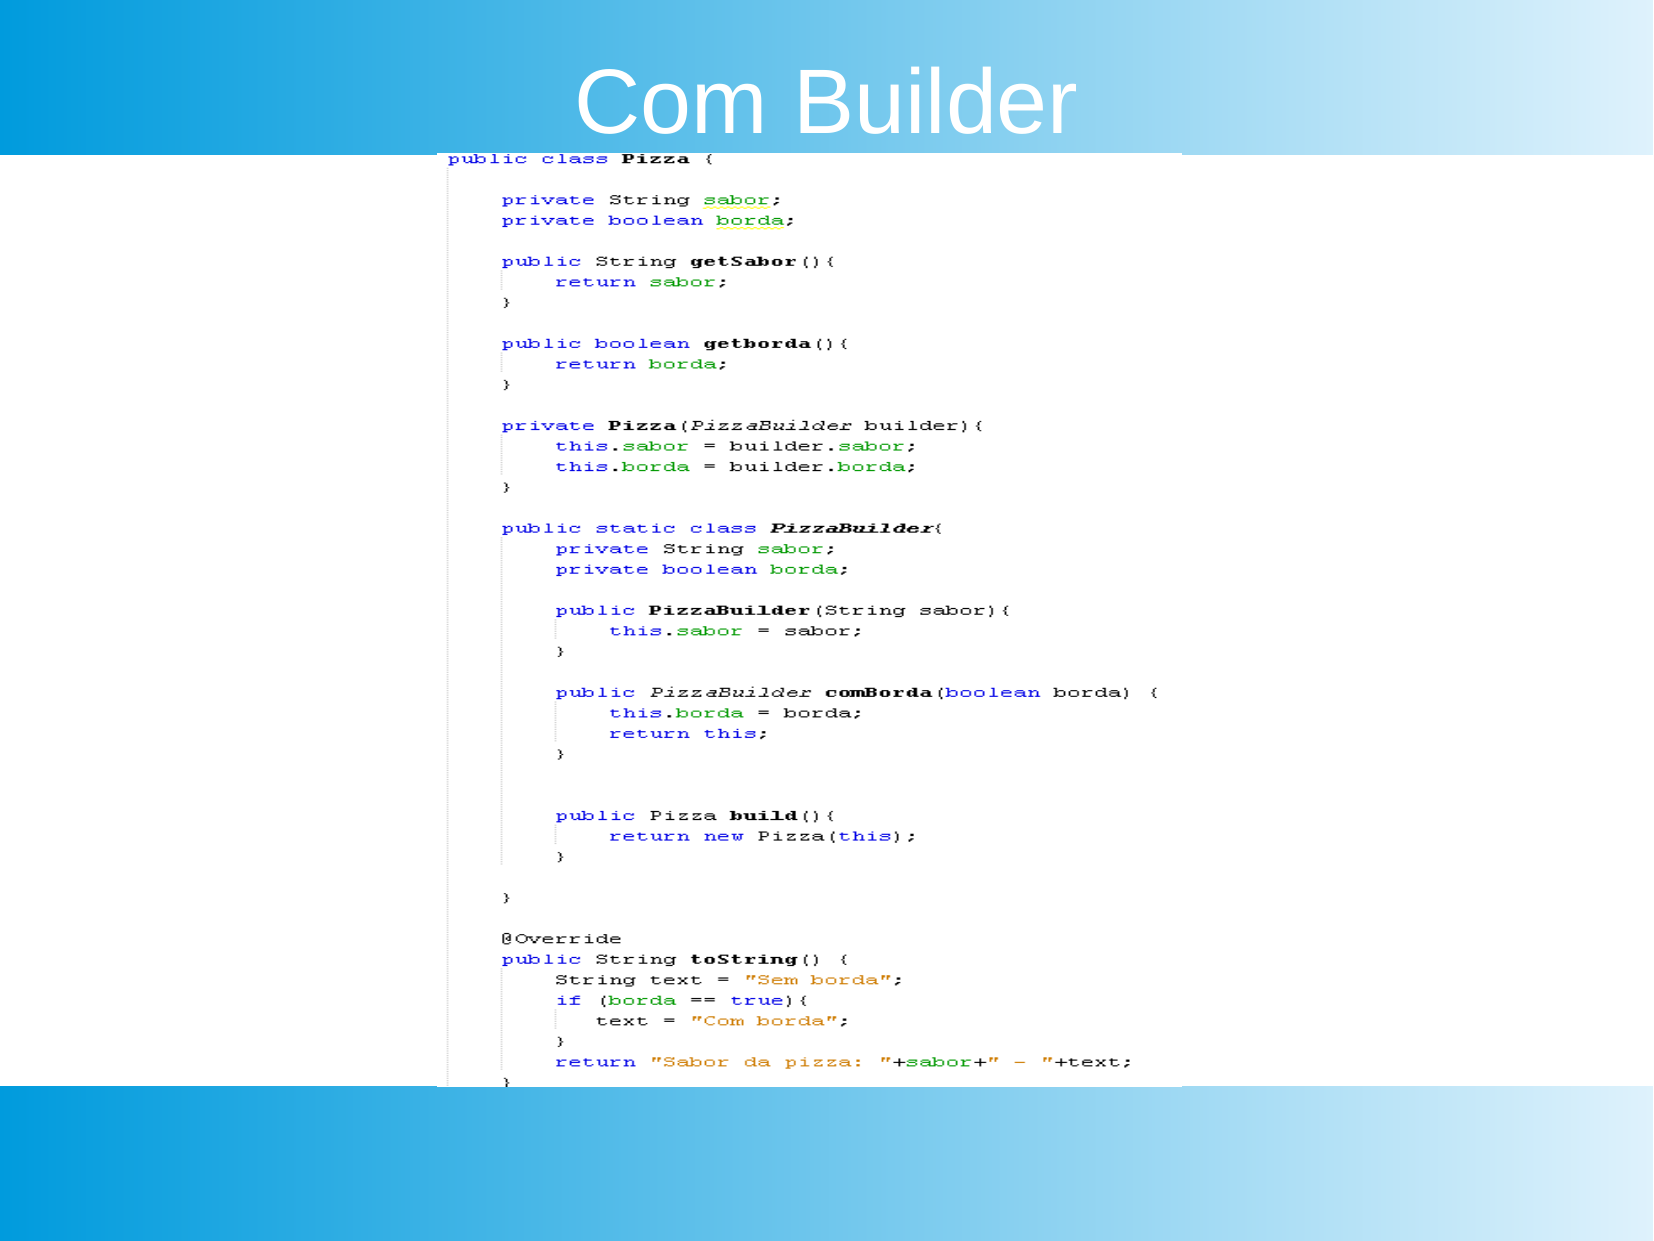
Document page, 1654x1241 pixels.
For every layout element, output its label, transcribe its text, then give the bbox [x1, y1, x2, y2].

picture [437, 153, 1182, 1087]
title Com Builder [82, 49, 1571, 155]
